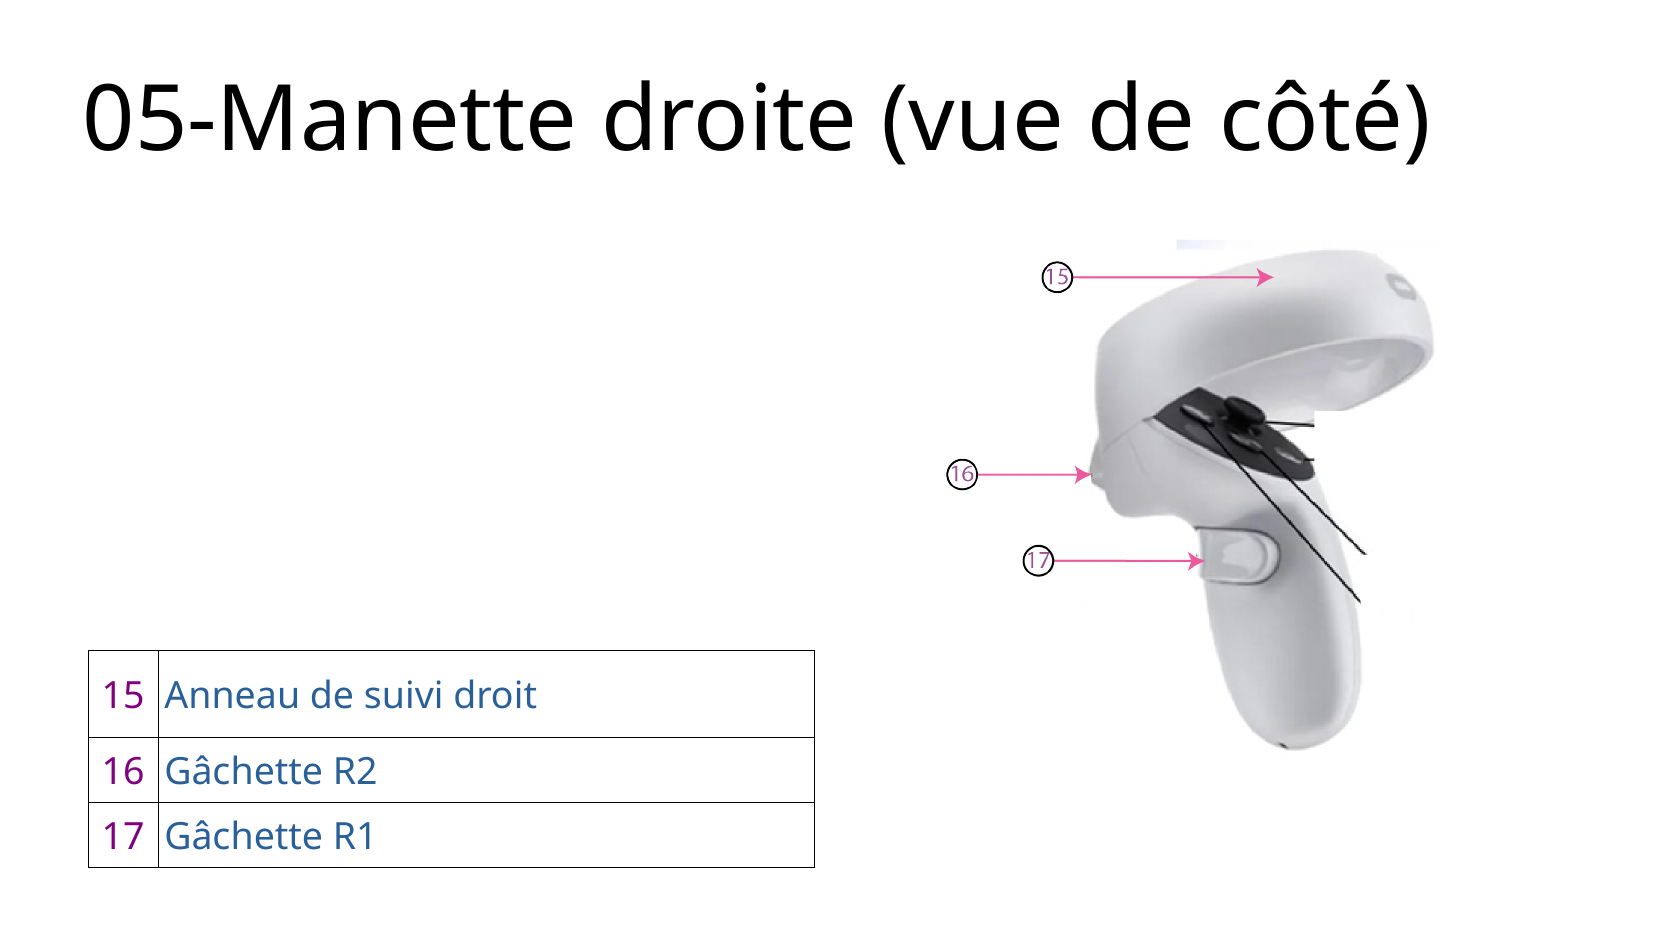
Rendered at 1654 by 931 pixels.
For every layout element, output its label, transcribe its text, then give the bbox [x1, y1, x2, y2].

table_cell Gâchette R1 [159, 803, 814, 867]
title 05-Manette droite (vue de côté) [82, 37, 1571, 193]
picture [946, 217, 1470, 757]
table_header 15 [89, 651, 158, 737]
table_cell Gâchette R2 [159, 738, 814, 802]
table_cell 17 [89, 803, 158, 867]
table_cell 16 [89, 738, 158, 802]
table_header Anneau de suivi droit [159, 651, 814, 737]
